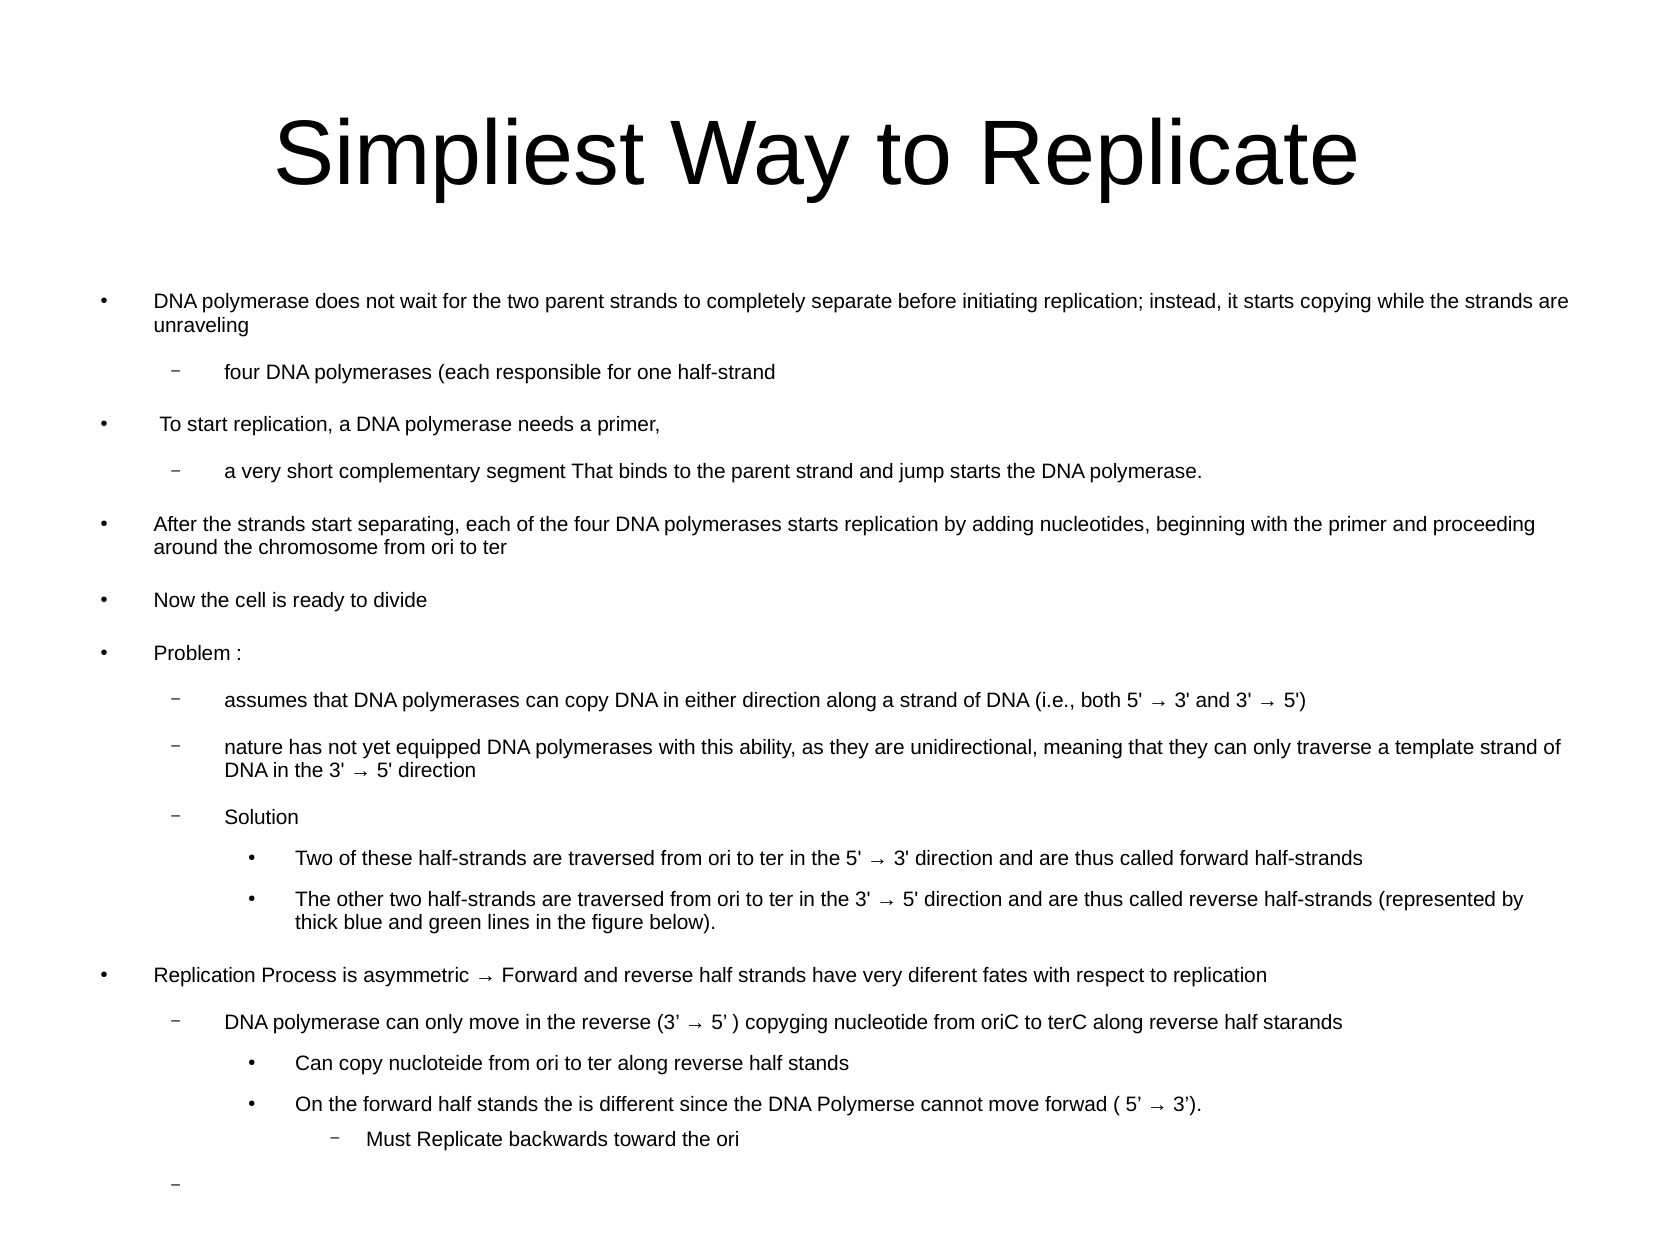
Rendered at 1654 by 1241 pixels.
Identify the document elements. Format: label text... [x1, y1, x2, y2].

list DNA polymerase does not wait for the two parent strands to completely separate before initiating replication; instead, it starts copying while the strands are unraveling four DNA polymerases (each responsible for one half-strand To start replication, a DNA polymerase needs a primer, a very short complementary segment That binds to the parent strand and jump starts the DNA polymerase. After the strands start separating, each of the four DNA polymerases starts replication by adding nucleotides, beginning with the primer and proceeding around the chromosome from ori to ter Now the cell is ready to divide Problem : assumes that DNA polymerases can copy DNA in either direction along a strand of DNA (i.e., both 5' → 3' and 3' → 5') nature has not yet equipped DNA polymerases with this ability, as they are unidirectional, meaning that they can only traverse a template strand of DNA in the 3' → 5' direction Solution Two of these half-strands are traversed from ori to ter in the 5' → 3' direction and are thus called forward half-strands The other two half-strands are traversed from ori to ter in the 3' → 5' direction and are thus called reverse half-strands (represented by thick blue and green lines in the figure below). Replication Process is asymmetric → Forward and reverse half strands have very diferent fates with respect to replication DNA polymerase can only move in the reverse (3’ → 5’ ) copyging nucleotide from oriC to terC along reverse half starands Can copy nucloteide from ori to ter along reverse half stands On the forward half stands the is different since the DNA Polymerse cannot move forwad ( 5’ → 3’). Must Replicate backwards toward the ori [82, 290, 1571, 1241]
title Simpliest Way to Replicate [82, 49, 1571, 257]
